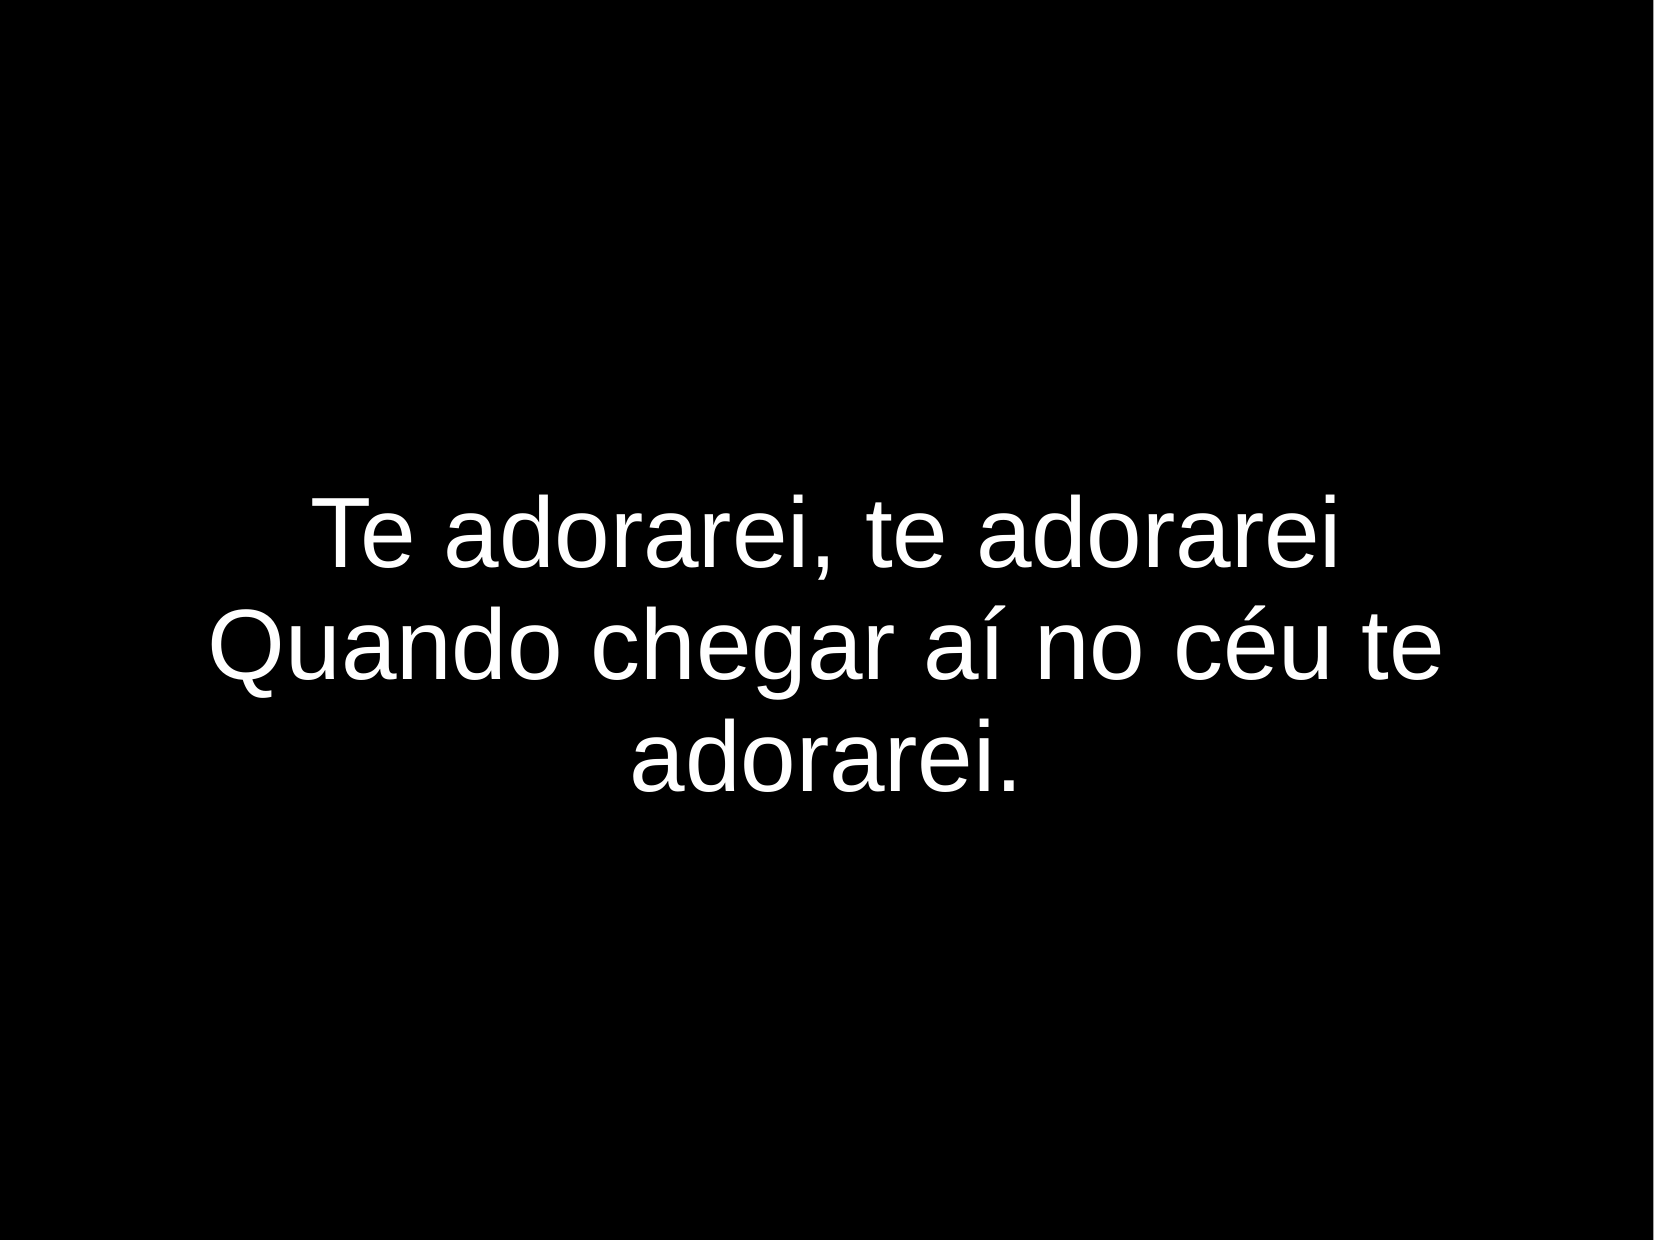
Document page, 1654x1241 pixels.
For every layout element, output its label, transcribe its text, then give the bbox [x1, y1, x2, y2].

subtitle Te adorarei, te adorarei Quando chegar aí no céu te adorarei. [82, 49, 1571, 1241]
